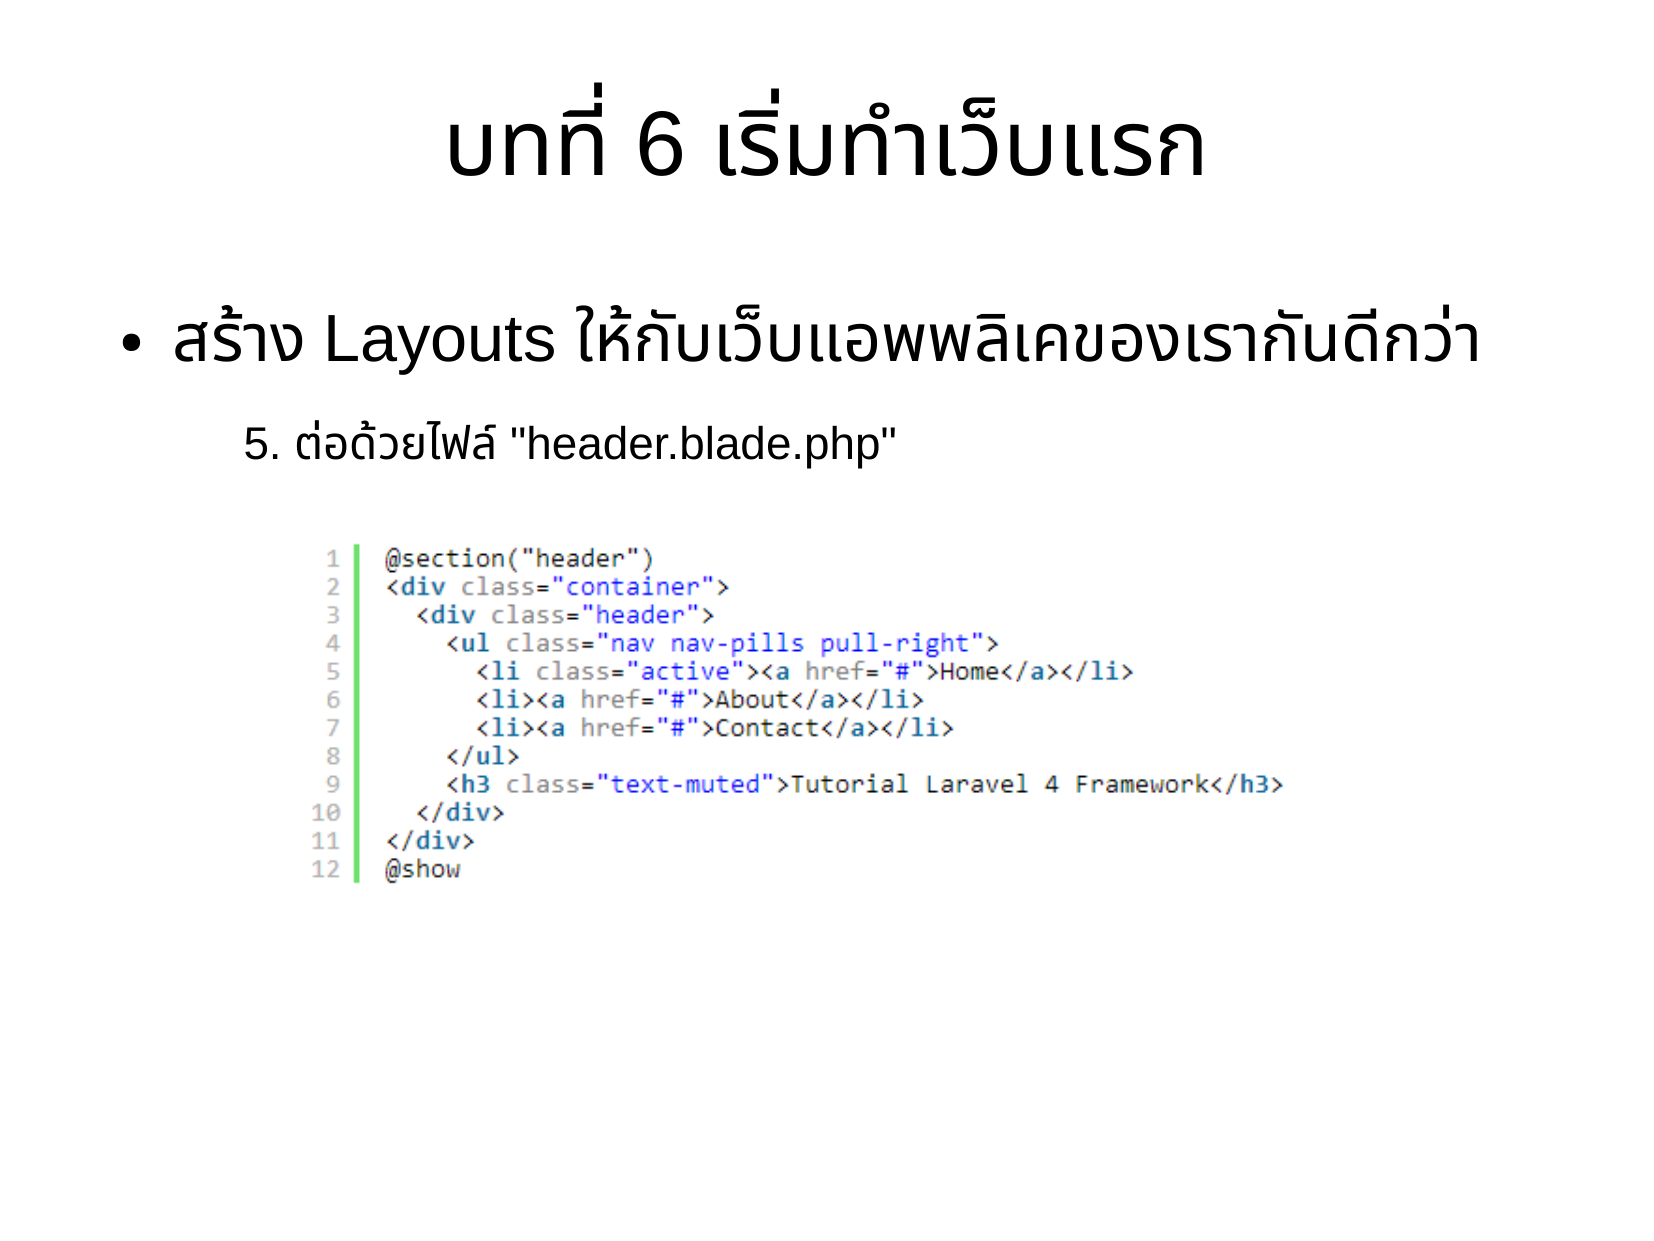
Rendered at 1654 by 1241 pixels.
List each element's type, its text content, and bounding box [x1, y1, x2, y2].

picture [285, 539, 1384, 904]
title บทที่ 6 เริ่มทำเว็บแรก [82, 49, 1571, 257]
list สร้าง Layouts ให้กับเว็บแอพพลิเคของเรากันดีกว่า 5. ต่อด้วยไฟล์ "header.blade.php" [101, 300, 1591, 1021]
